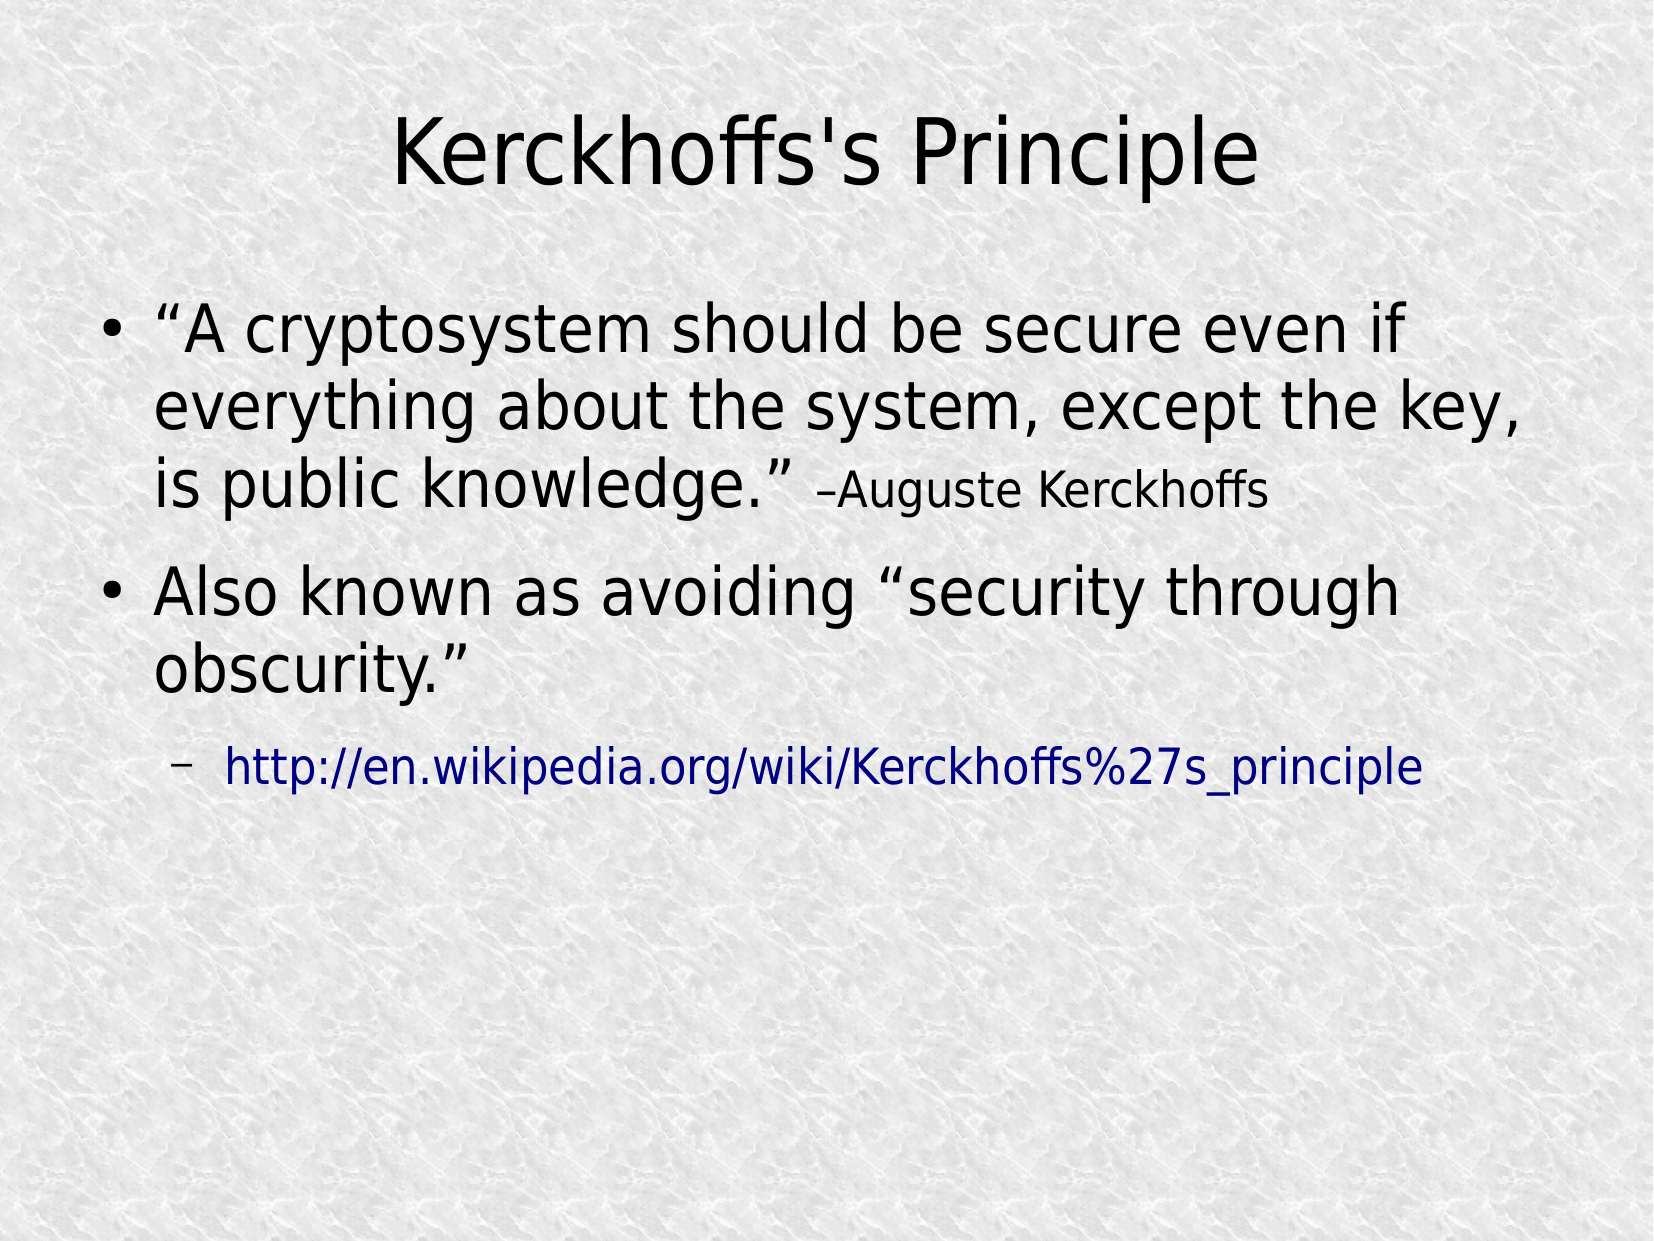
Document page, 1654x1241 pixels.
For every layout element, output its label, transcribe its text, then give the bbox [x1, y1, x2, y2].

title Kerckhoffs's Principle [82, 49, 1571, 257]
list “A cryptosystem should be secure even if everything about the system, except the key, is public knowledge.” –Auguste Kerckhoffs Also known as avoiding “security through obscurity.” http://en.wikipedia.org/wiki/Kerckhoffs%27s_principle [82, 290, 1538, 1010]
picture [0, 0, 1654, 1241]
